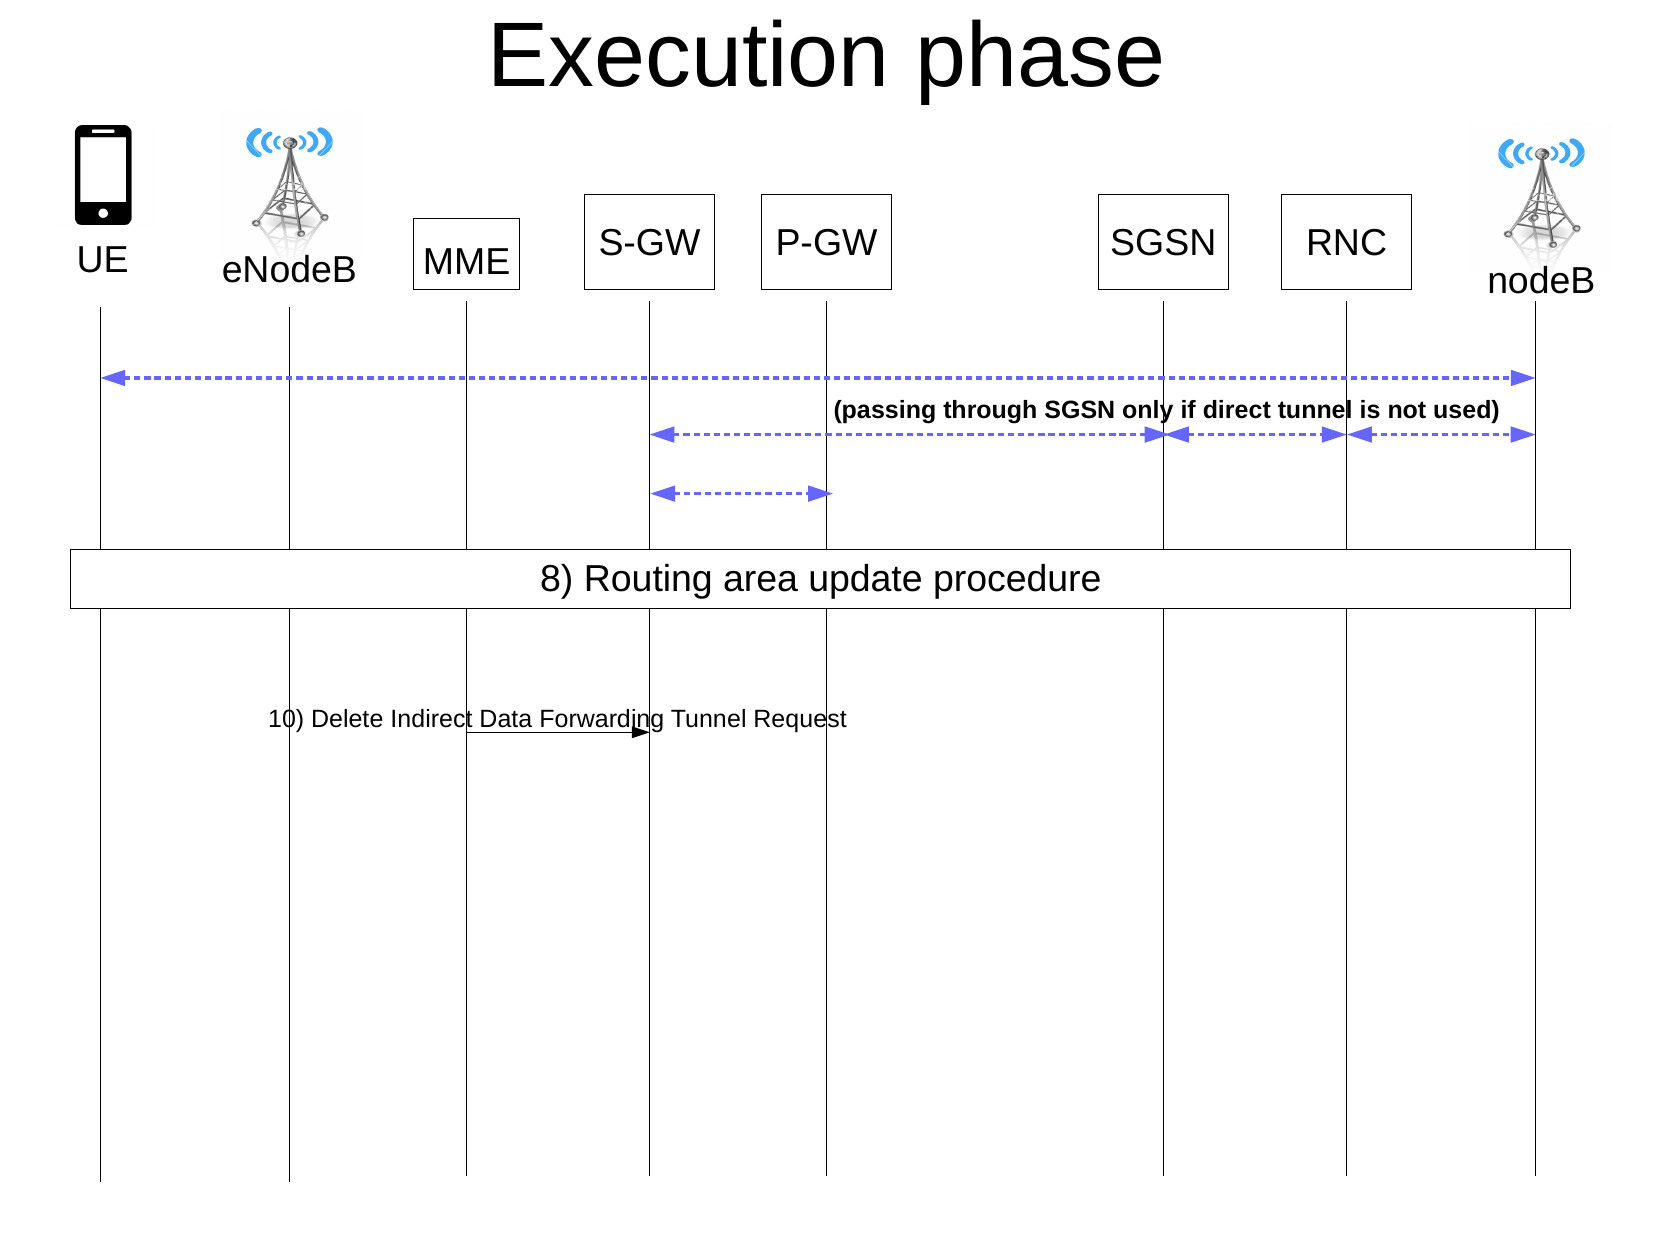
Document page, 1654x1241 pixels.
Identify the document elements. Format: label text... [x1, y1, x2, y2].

picture [218, 111, 361, 261]
text_box 8) Routing area update procedure [70, 549, 1571, 609]
text_box P-GW [761, 194, 892, 290]
picture [53, 125, 153, 225]
text_box RNC [1281, 194, 1412, 290]
text_box SGSN [1098, 194, 1229, 290]
text_box S-GW [584, 194, 715, 290]
title Execution phase [82, 2, 1571, 106]
text_box MME [413, 218, 520, 290]
picture [1470, 122, 1613, 272]
text_box (passing through SGSN only if direct tunnel is not used) [791, 395, 1544, 452]
